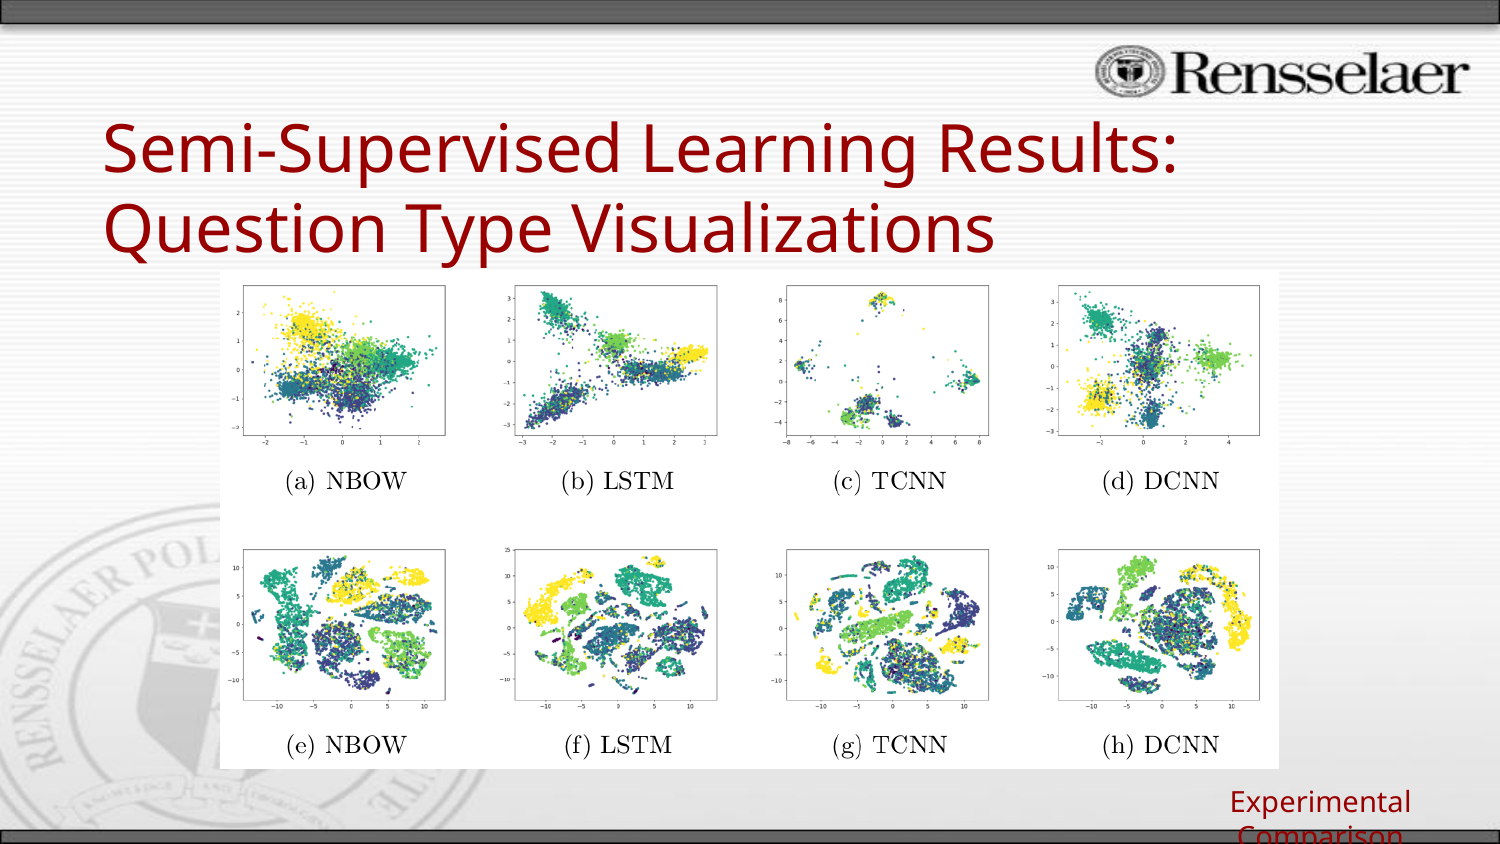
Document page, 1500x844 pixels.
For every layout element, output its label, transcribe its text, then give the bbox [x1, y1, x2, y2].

picture [1278, 833, 1285, 844]
picture [0, 0, 1500, 844]
picture [1372, 833, 1381, 844]
picture [1305, 833, 1314, 844]
title Semi-Supervised Learning Results: Question Type Visualizations [87, 102, 1413, 268]
picture [1288, 833, 1295, 844]
text_box Experimental Comparison [1141, 768, 1500, 816]
picture [1390, 833, 1398, 844]
picture [1259, 833, 1268, 844]
